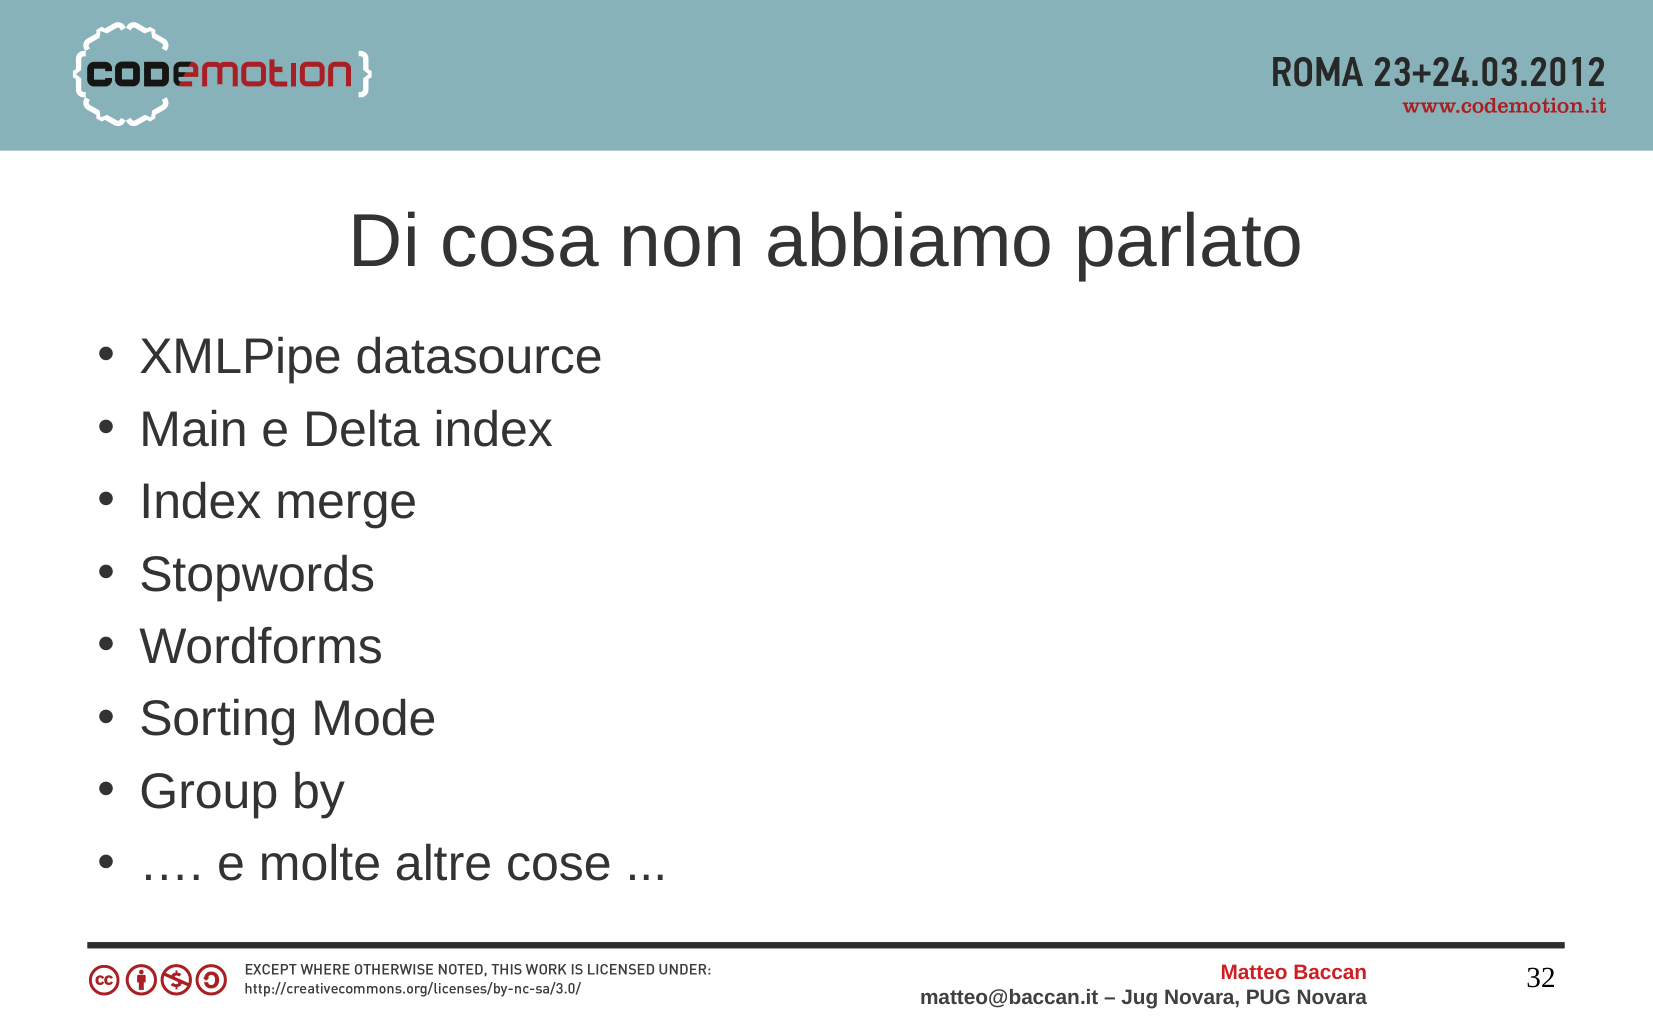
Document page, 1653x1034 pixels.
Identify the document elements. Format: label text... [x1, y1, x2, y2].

title Di cosa non abbiamo parlato [82, 173, 1571, 299]
list XMLPipe datasource Main e Delta index Index merge Stopwords Wordforms Sorting Mode Group by …. e molte altre cose ... [82, 315, 1571, 902]
picture [0, 0, 1653, 1034]
